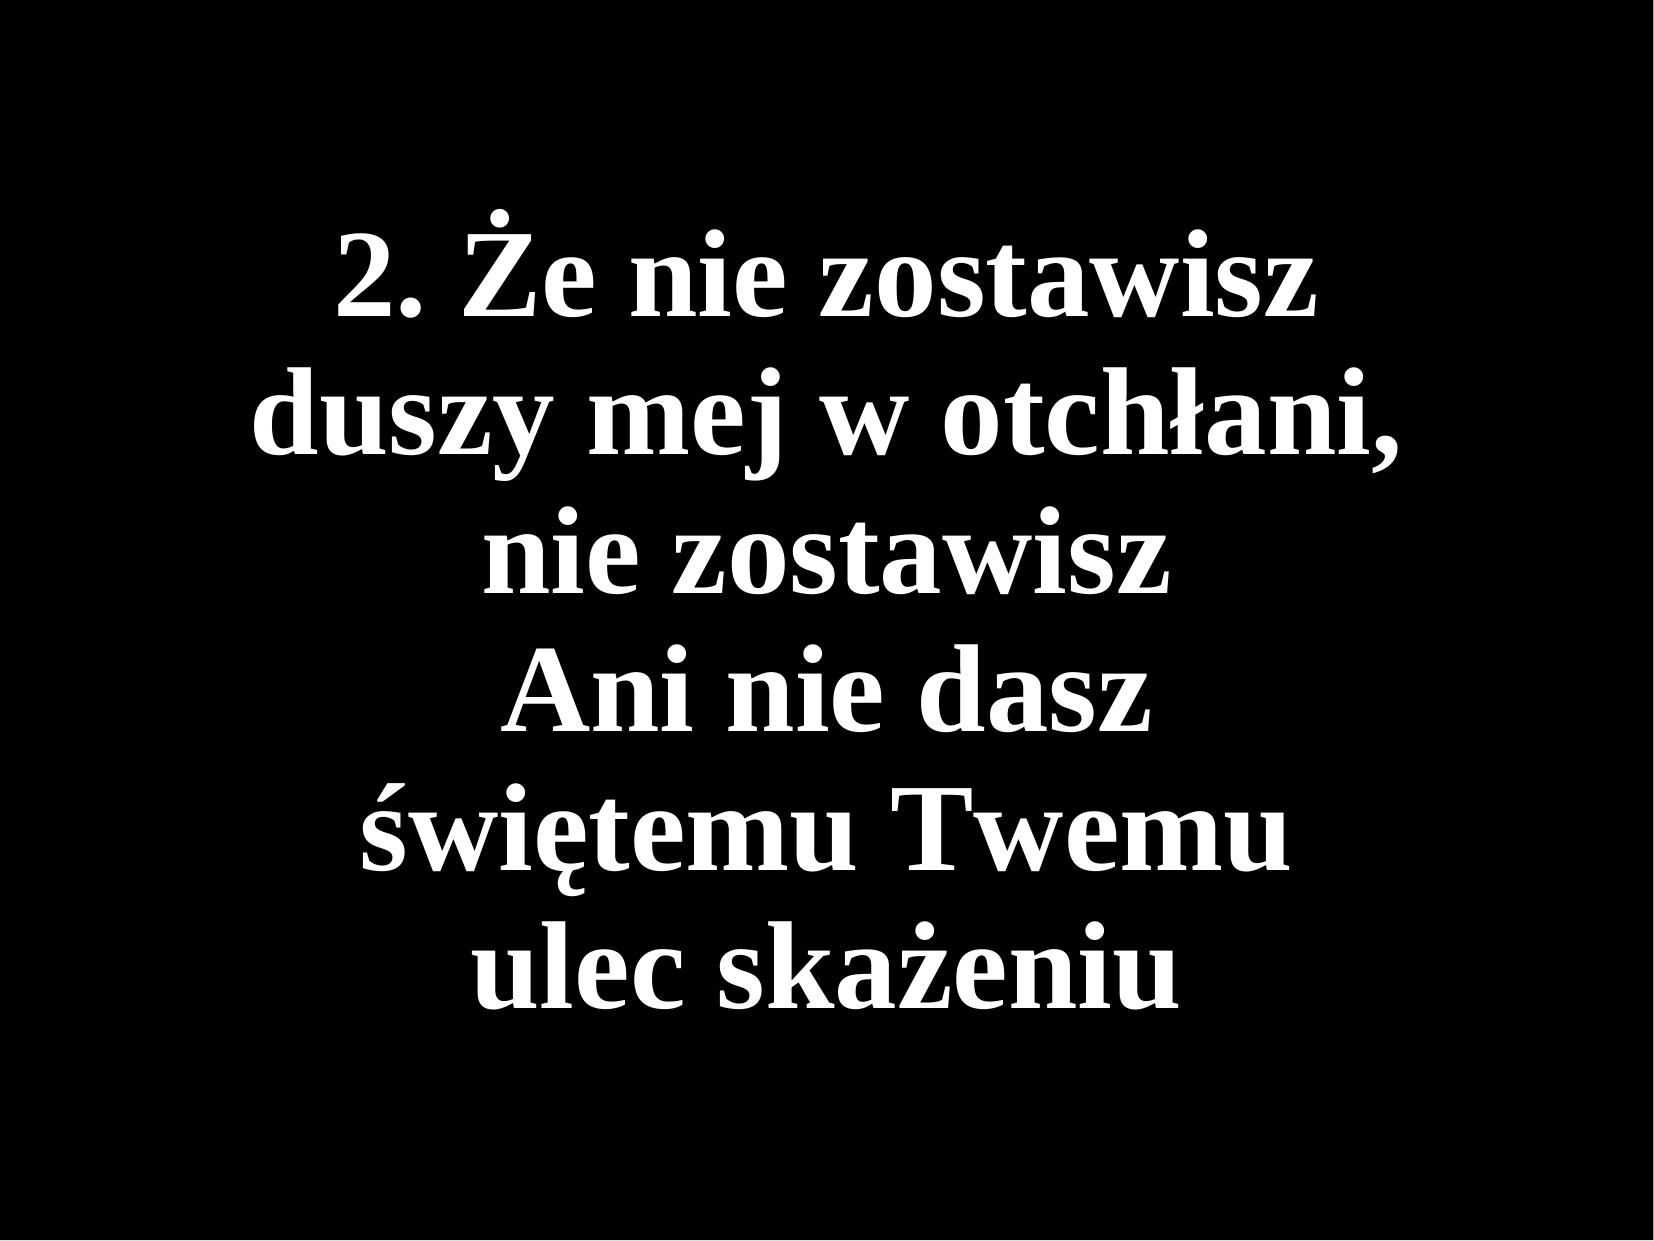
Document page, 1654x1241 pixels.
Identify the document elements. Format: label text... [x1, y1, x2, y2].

title 2. Że nie zostawisz duszy mej w otchłani, nie zostawisz Ani nie dasz świętemu Twemu ulec skażeniu [0, 0, 1654, 1241]
